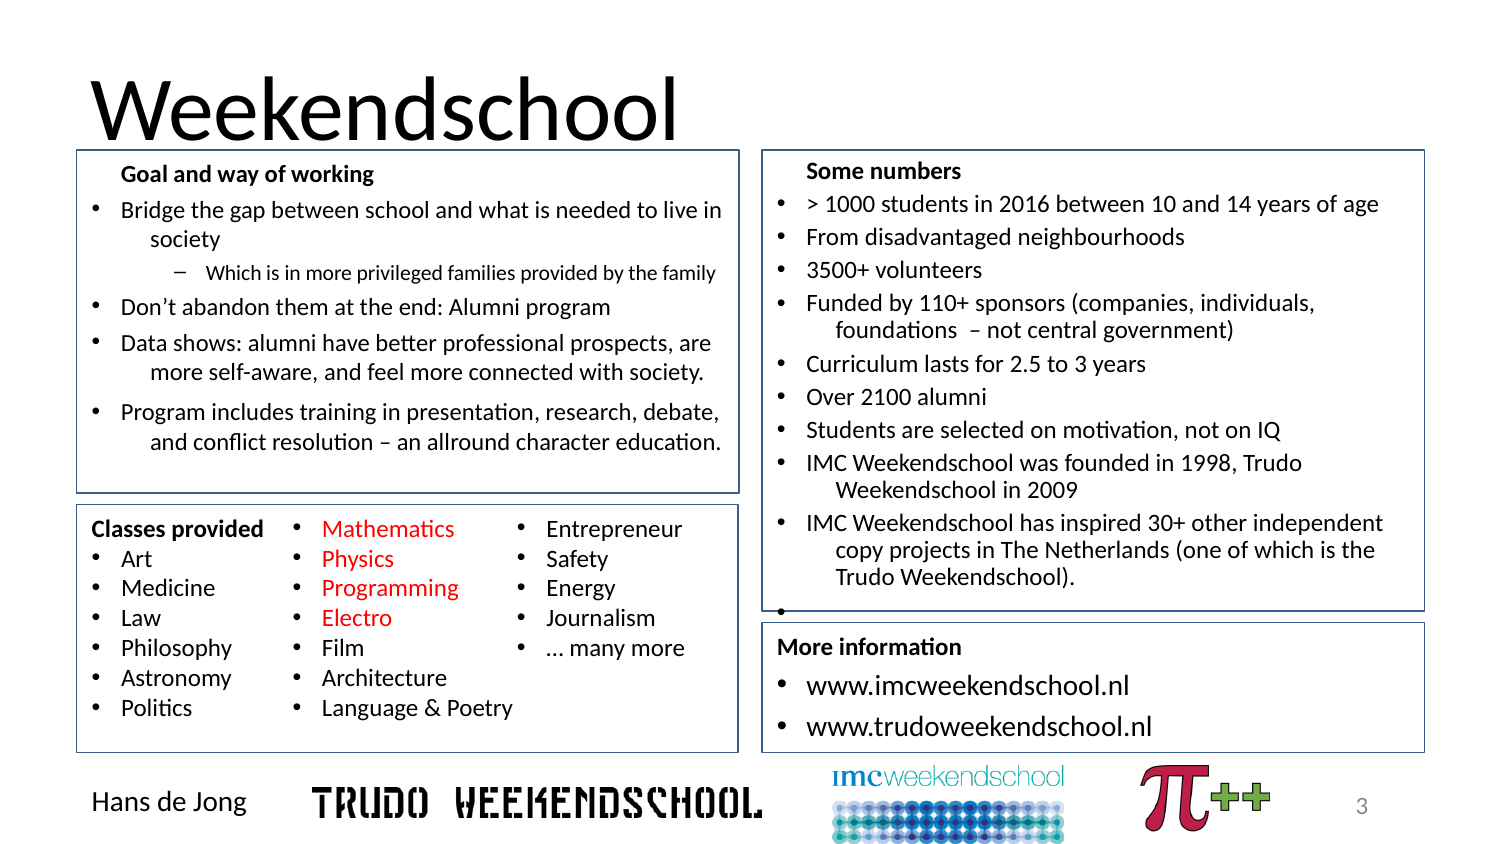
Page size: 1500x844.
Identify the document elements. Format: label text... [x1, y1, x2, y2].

list Goal and way of working Bridge the gap between school and what is needed to live in society Which is in more privileged families provided by the family Don’t abandon them at the end: Alumni program Data shows: alumni have better professional prospects, are more self-aware, and feel more connected with society. Program includes training in presentation, research, debate, and conflict resolution – an allround character education. [76, 150, 740, 493]
list Some numbers > 1000 students in 2016 between 10 and 14 years of age From disadvantaged neighbourhoods 3500+ volunteers Funded by 110+ sponsors (companies, individuals, foundations – not central government) Curriculum lasts for 2.5 to 3 years Over 2100 alumni Students are selected on motivation, not on IQ IMC Weekendschool was founded in 1998, Trudo Weekendschool in 2009 IMC Weekendschool has inspired 30+ other independent copy projects in The Netherlands (one of which is the Trudo Weekendschool). [761, 150, 1425, 611]
text_box Mathematics Physics Programming Electro Film Architecture Language & Poetry [277, 504, 739, 753]
text_box More information www.imcweekendschool.nl www.trudoweekendschool.nl [761, 622, 1425, 753]
text_box Classes provided Art Medicine Law Philosophy Astronomy Politics [76, 504, 277, 753]
title Weekendschool [75, 33, 1426, 175]
text_box 3 [1340, 782, 1426, 827]
